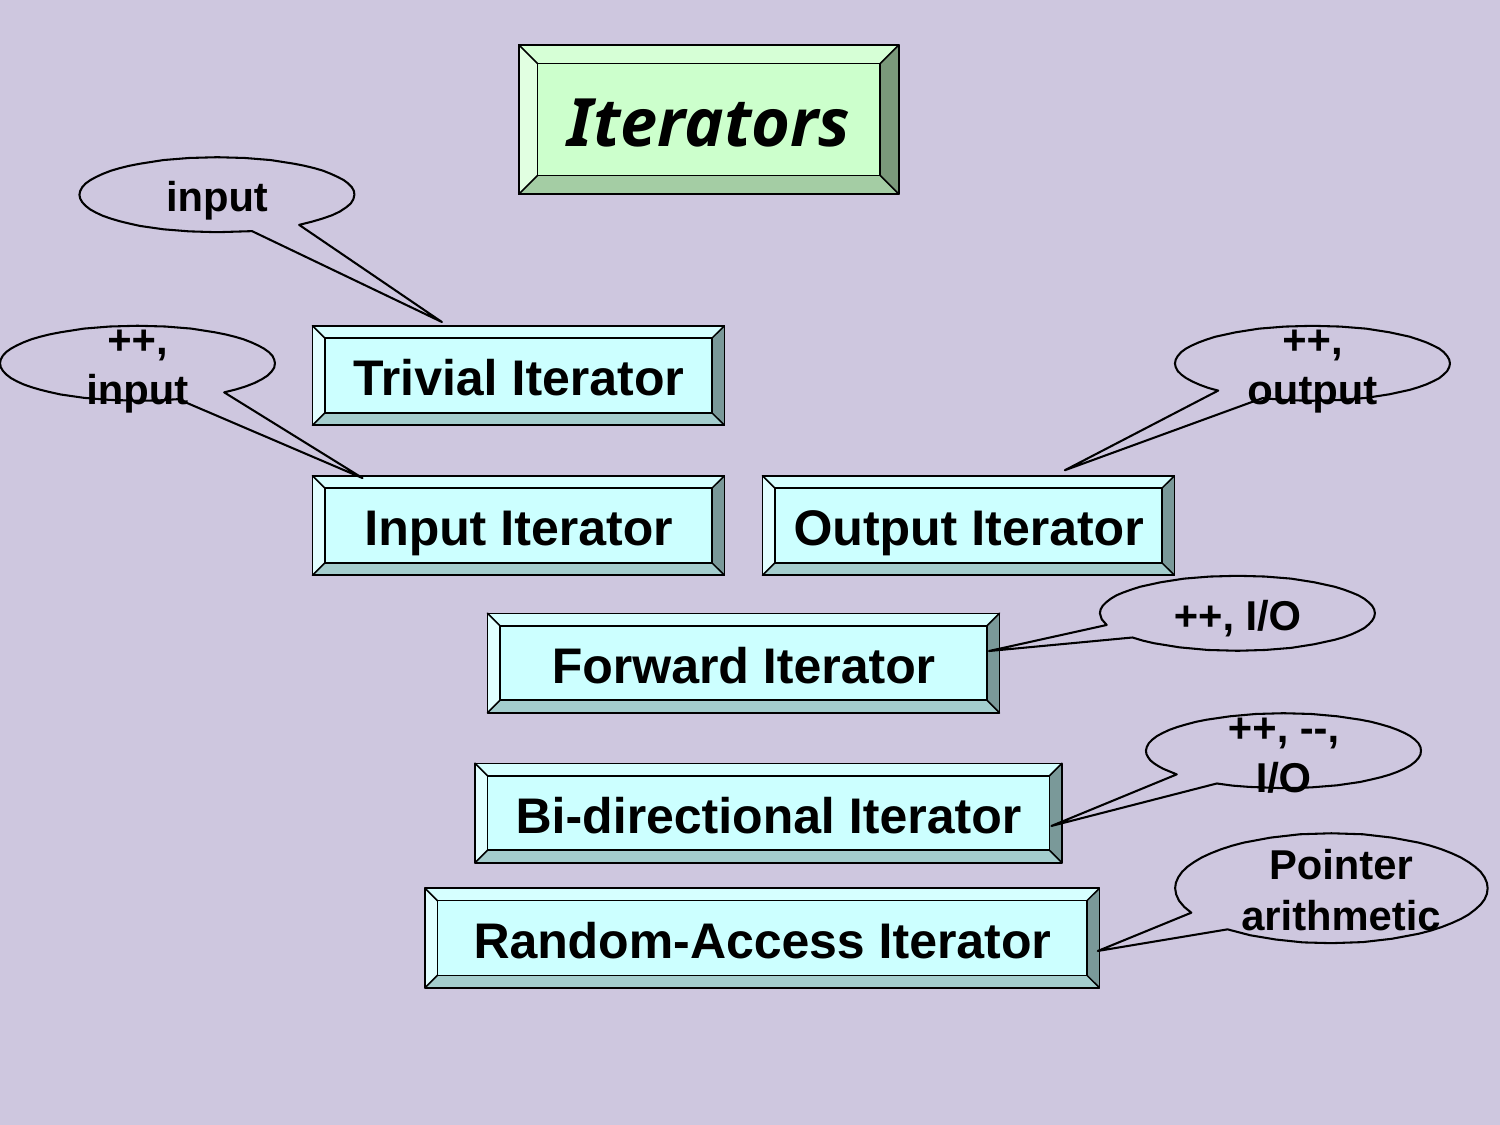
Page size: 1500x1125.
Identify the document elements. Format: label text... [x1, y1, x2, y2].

text_box Random-Access Iterator [452, 906, 1073, 970]
text_box Trivial Iterator [340, 344, 698, 407]
text_box Input Iterator [340, 494, 698, 557]
picture [517, 43, 905, 200]
text_box input [212, 193, 221, 207]
text_box Bi-directional Iterator [502, 782, 1035, 845]
picture [761, 474, 1180, 581]
text_box Pointer arithmetic [1231, 855, 1451, 922]
text_box ++, output [1226, 342, 1399, 384]
picture [486, 612, 1005, 719]
picture [311, 474, 730, 581]
text_box ++, I/O [1151, 592, 1324, 634]
text_box input [130, 174, 303, 216]
picture [311, 324, 730, 431]
picture [474, 762, 1068, 869]
picture [424, 887, 1105, 994]
text_box Output Iterator [790, 494, 1148, 557]
text_box Iterators [551, 69, 867, 170]
text_box ++, --, I/O [1197, 730, 1370, 772]
text_box Forward Iterator [515, 632, 973, 695]
text_box ++, input [51, 342, 224, 384]
